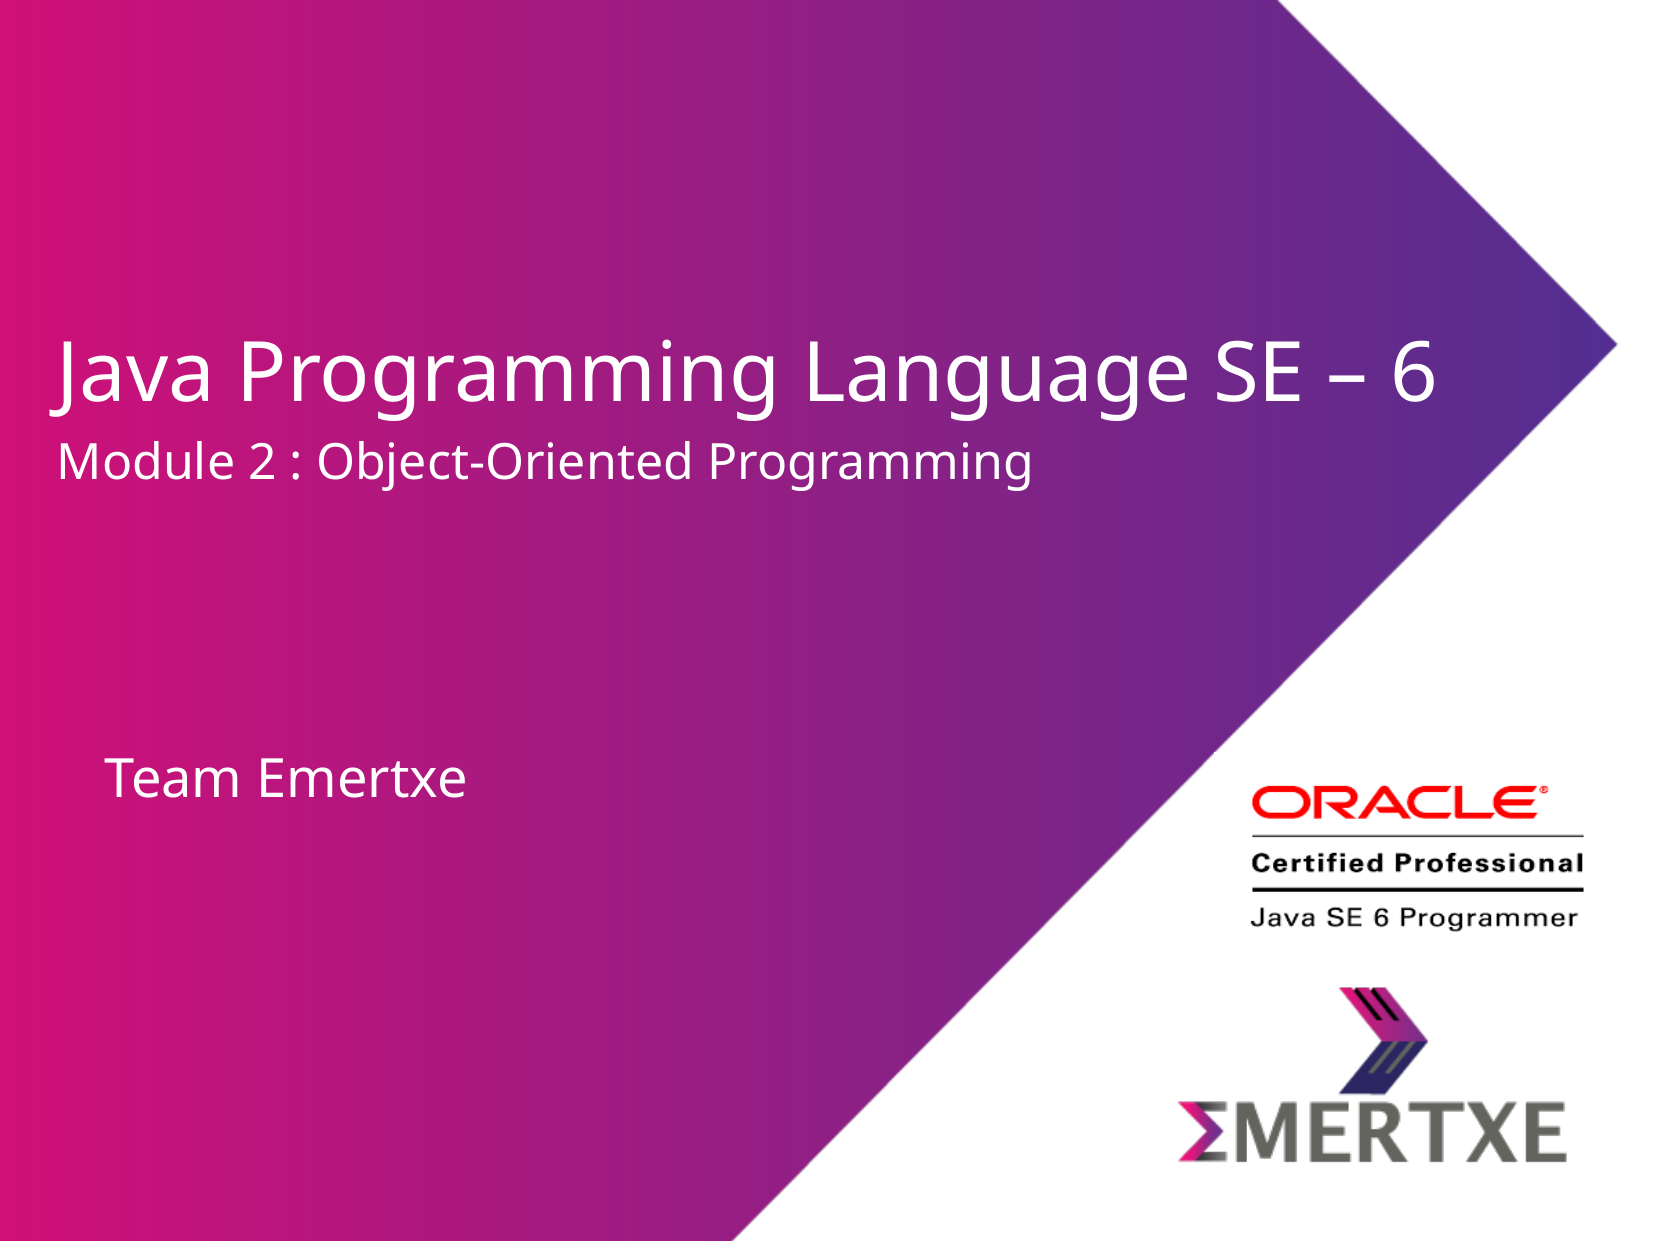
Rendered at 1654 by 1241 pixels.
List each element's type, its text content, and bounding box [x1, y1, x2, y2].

title Java Programming Language SE – 6 Module 2 : Object-Oriented Programming [56, 300, 1546, 508]
picture [0, 0, 1654, 1241]
